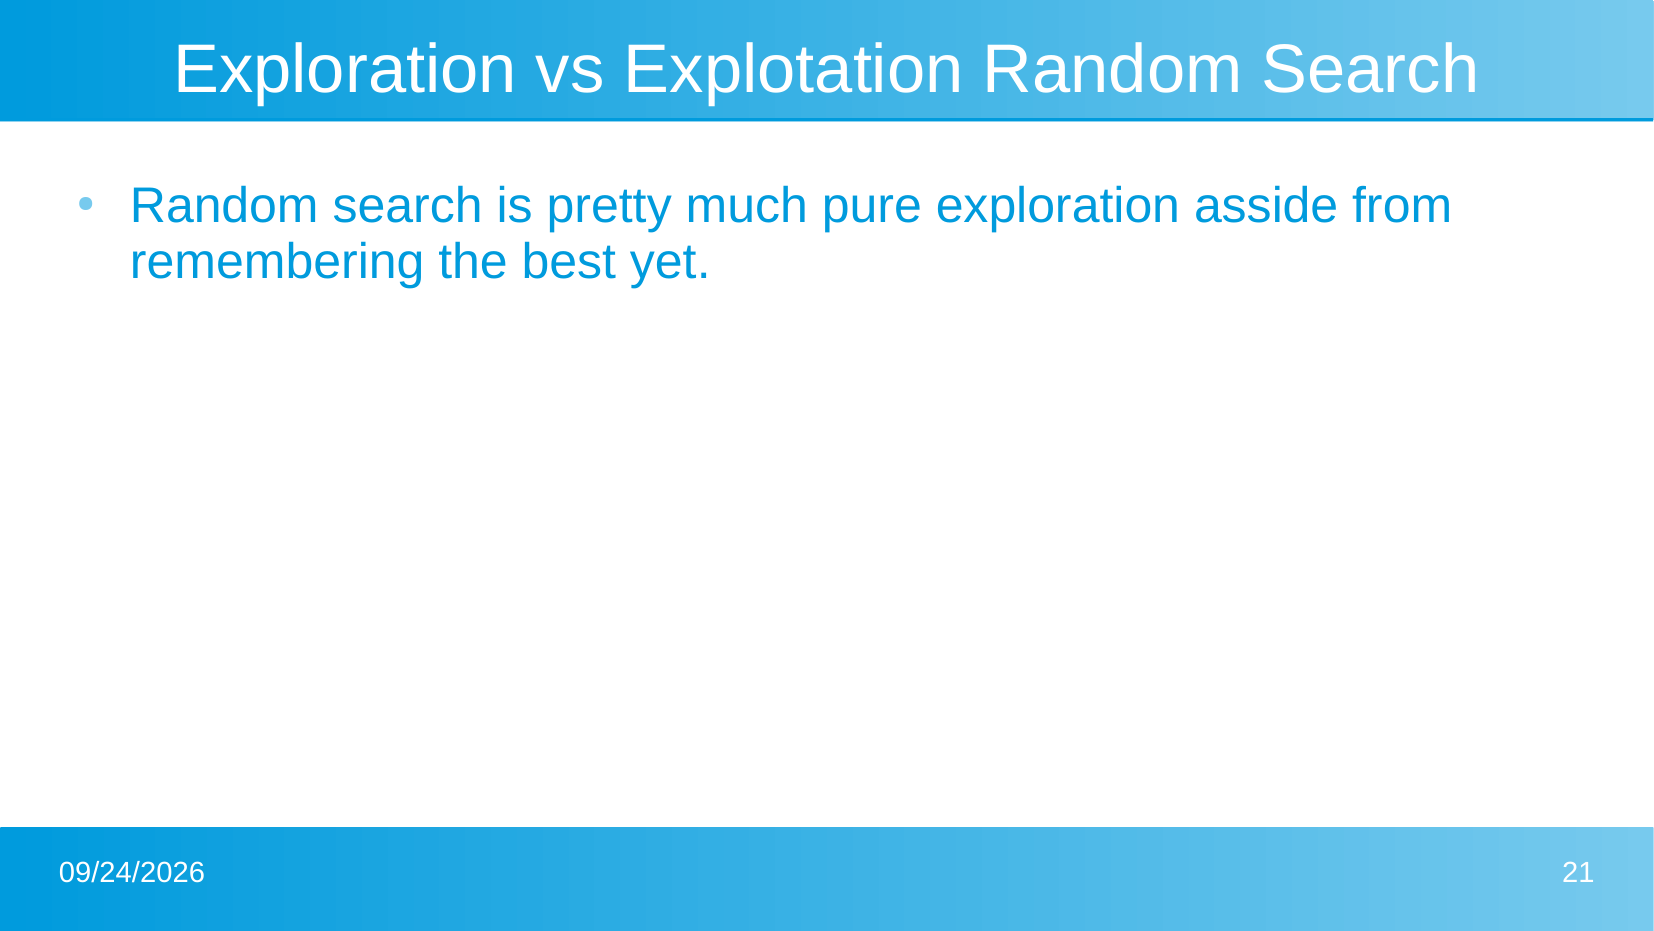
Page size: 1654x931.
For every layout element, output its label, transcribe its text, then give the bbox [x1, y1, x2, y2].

list Random search is pretty much pure exploration asside from remembering the best yet. [59, 177, 1595, 768]
title Exploration vs Explotation Random Search [59, 29, 1595, 108]
